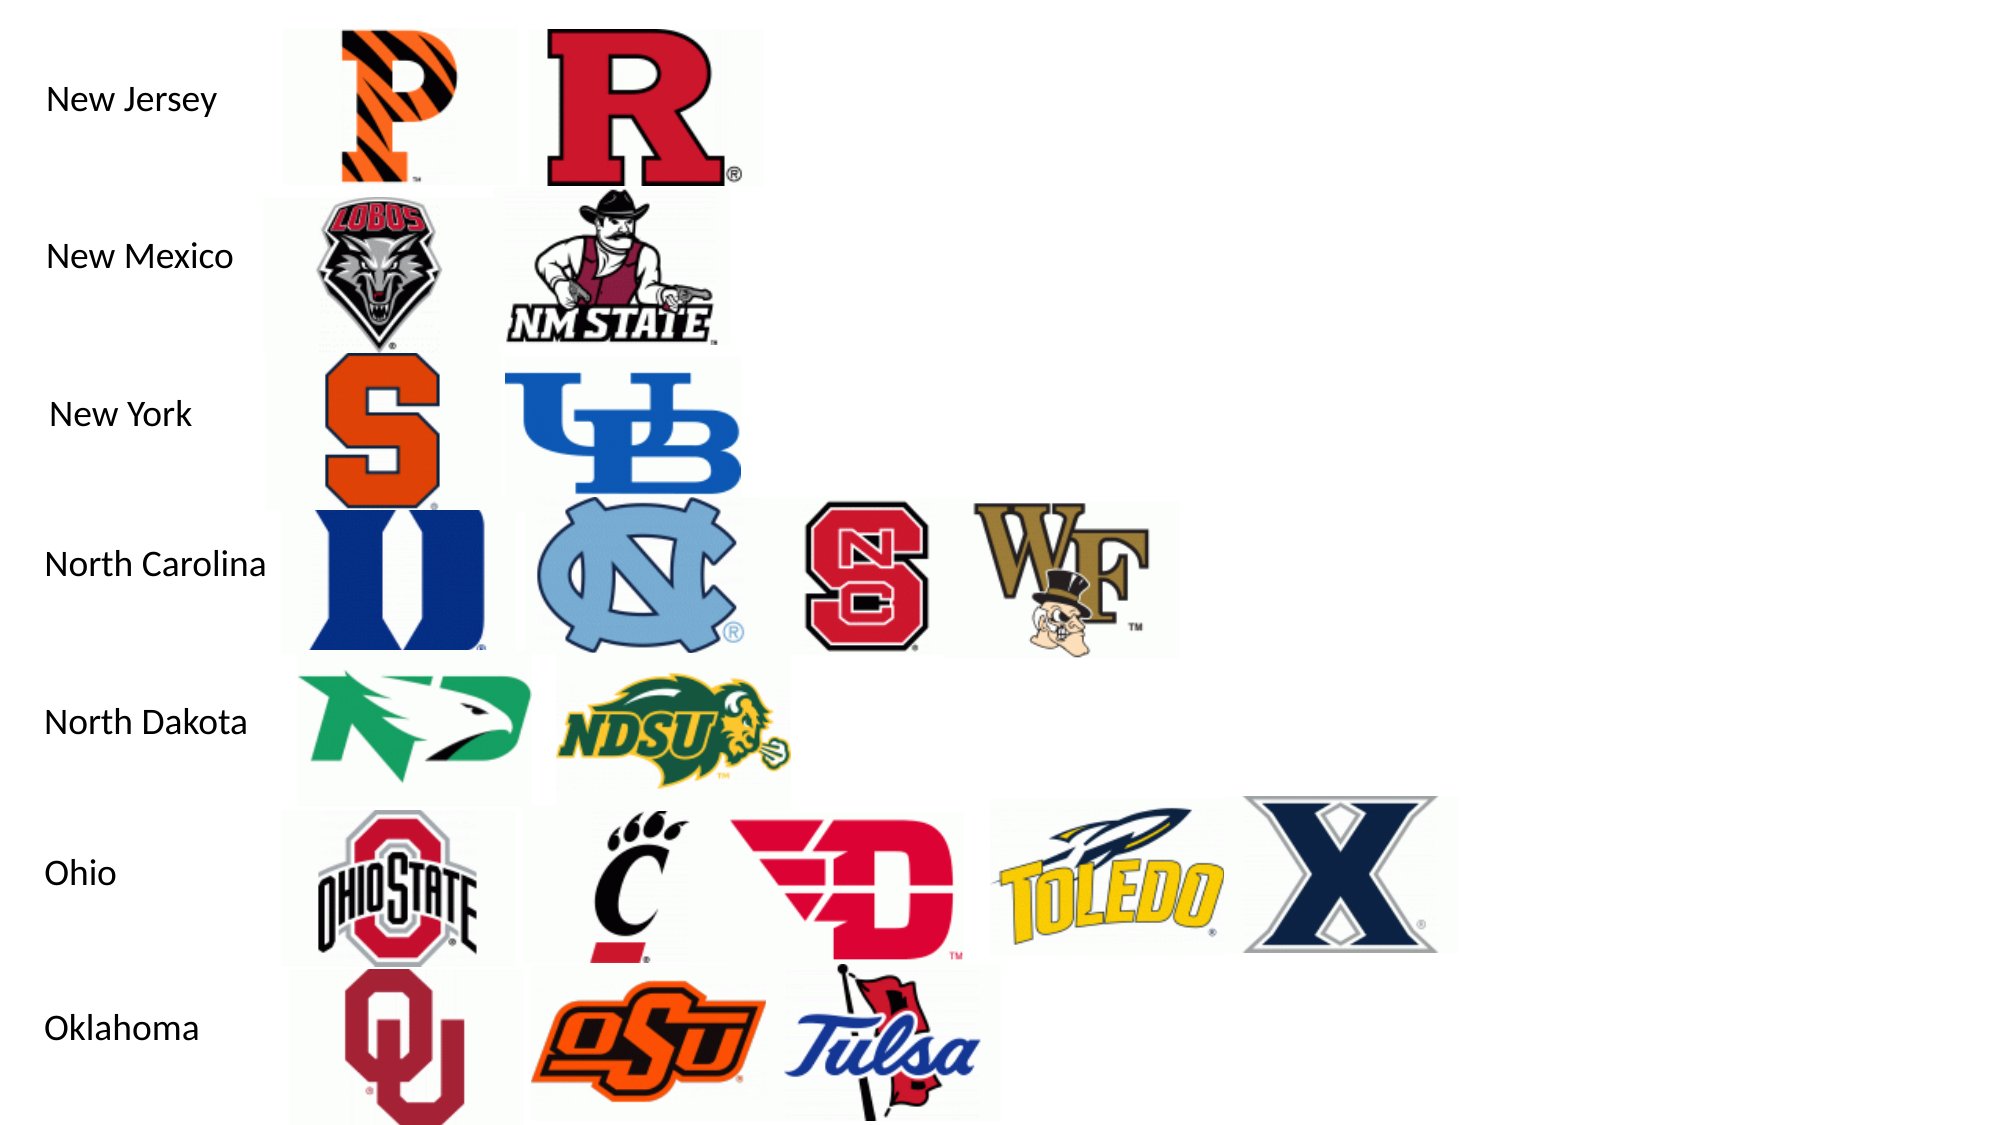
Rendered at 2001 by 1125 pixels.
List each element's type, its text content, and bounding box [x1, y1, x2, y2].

text_box Ohio [29, 840, 176, 901]
text_box New Mexico [31, 224, 263, 284]
picture [529, 29, 764, 186]
text_box North Carolina [29, 531, 281, 592]
text_box New Jersey [31, 66, 283, 127]
picture [990, 796, 1459, 956]
picture [263, 187, 1180, 1121]
text_box North Dakota [29, 689, 297, 750]
picture [281, 810, 516, 967]
picture [283, 28, 518, 185]
text_box Oklahoma [29, 995, 282, 1056]
text_box New York [34, 381, 266, 442]
picture [289, 969, 524, 1125]
